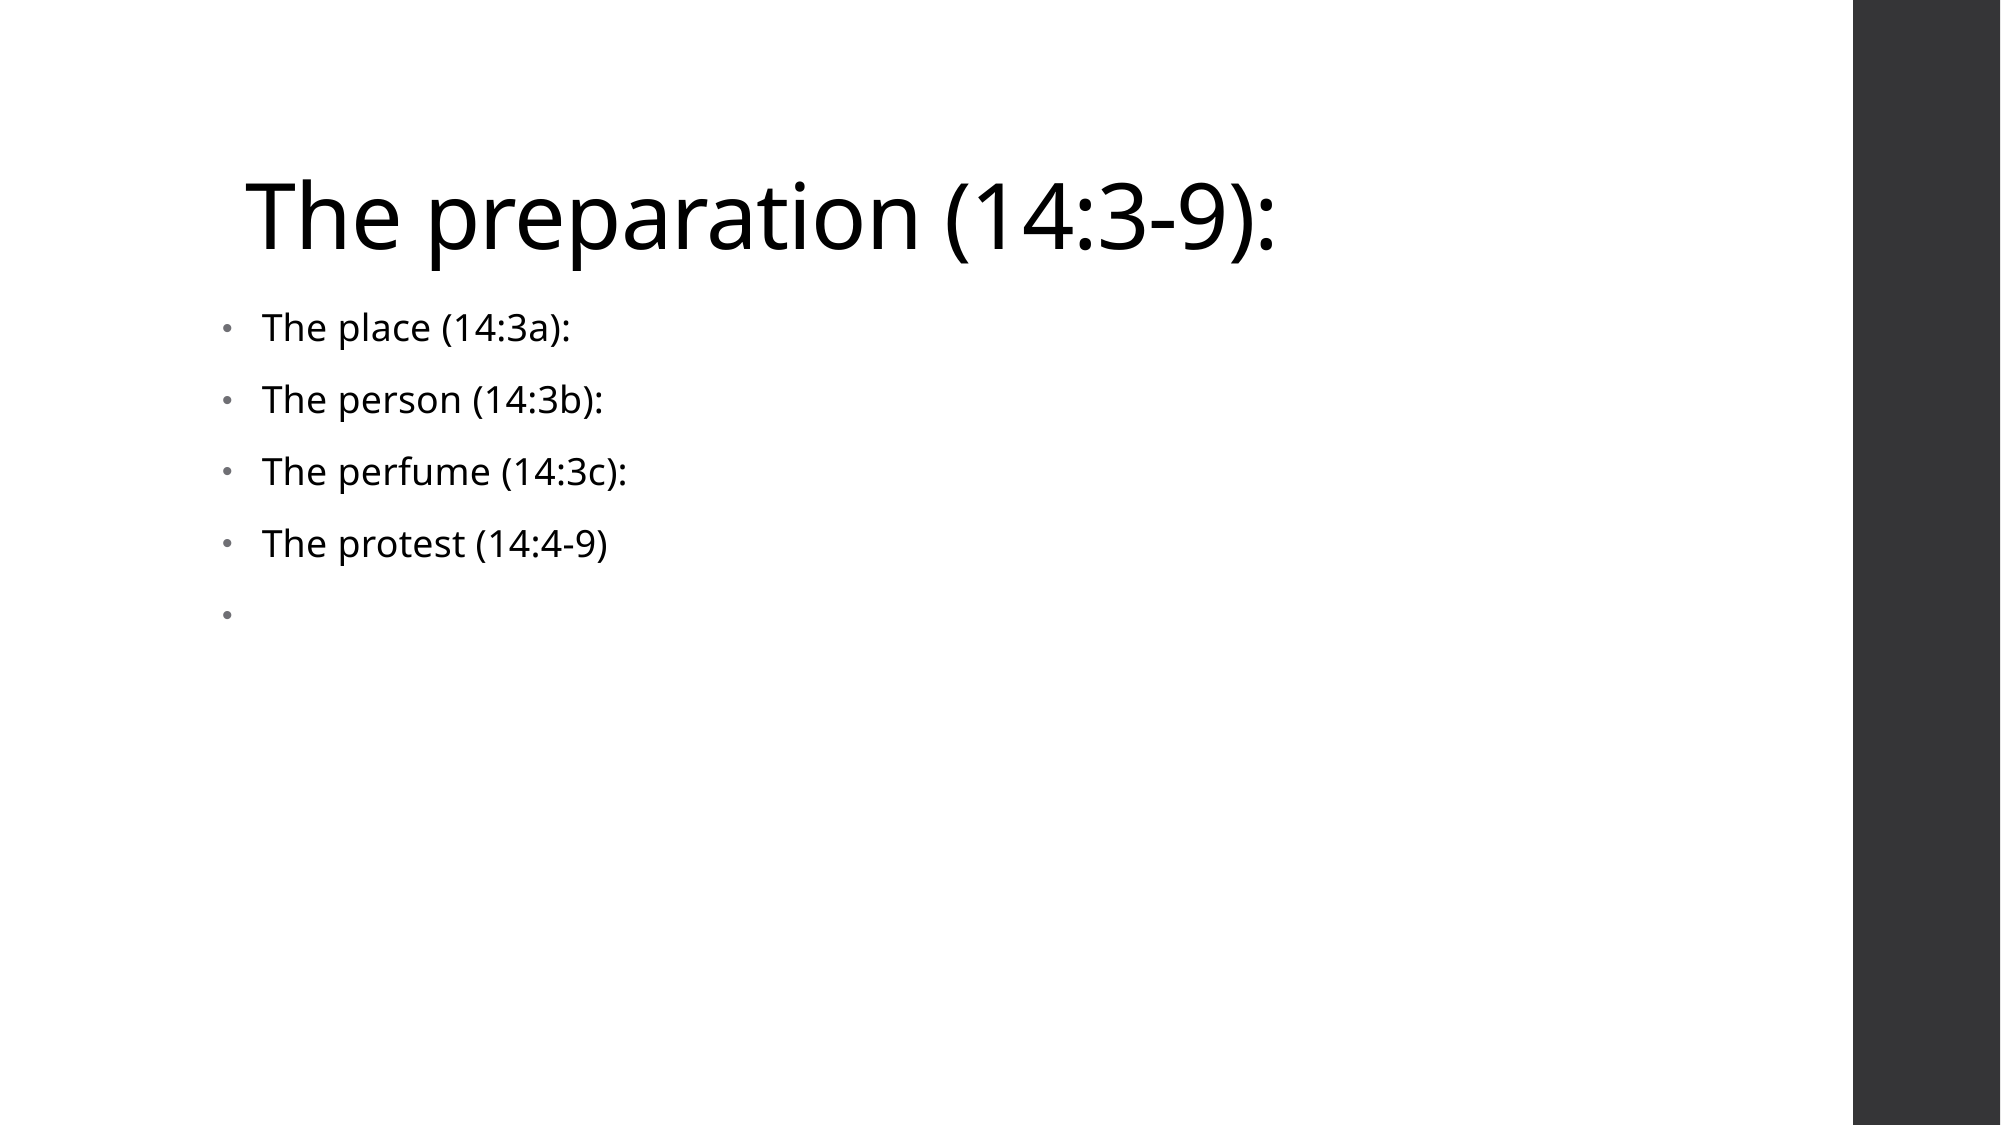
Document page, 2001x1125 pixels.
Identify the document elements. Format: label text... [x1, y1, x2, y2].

title The preparation (14:3-9): [206, 60, 1797, 278]
list The place (14:3a): The person (14:3b): The perfume (14:3c): The protest (14:4-9) [206, 299, 1617, 1014]
